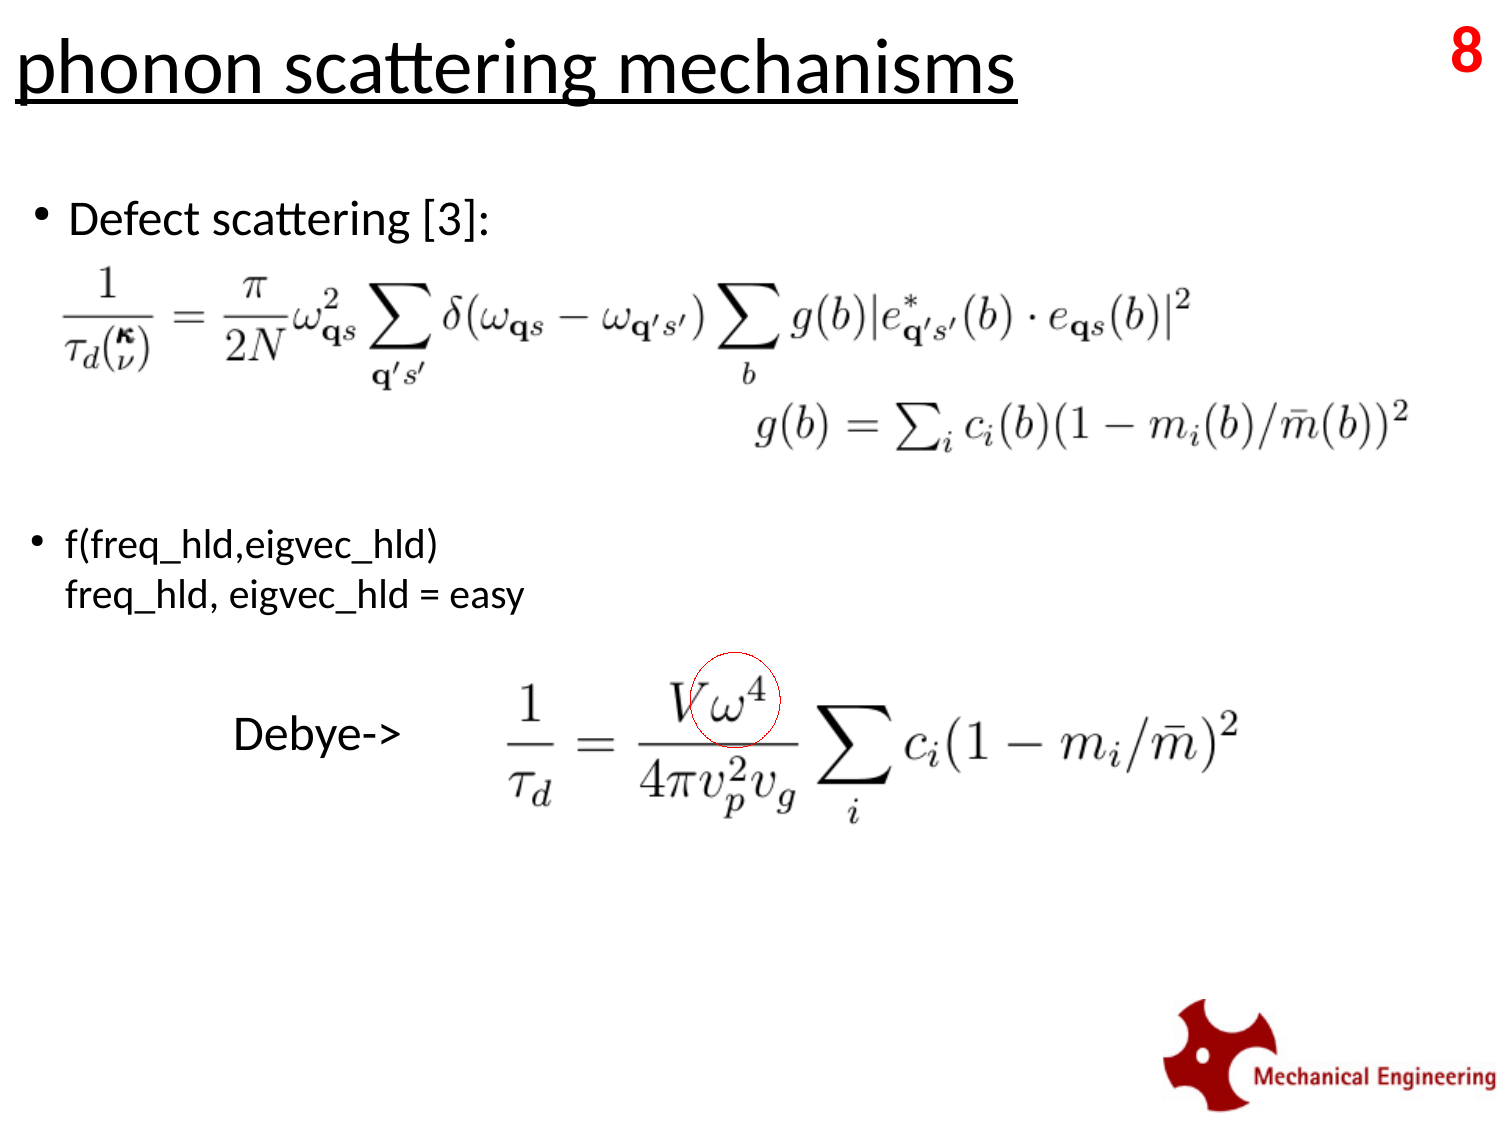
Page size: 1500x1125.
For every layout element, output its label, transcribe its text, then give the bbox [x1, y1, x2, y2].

text_box f(freq_hld,eigvec_hld) freq_hld, eigvec_hld = easy [15, 509, 916, 625]
picture [45, 252, 1427, 470]
picture [495, 660, 1246, 833]
title phonon scattering mechanisms [0, 0, 1351, 156]
text_box Debye-> [182, 705, 526, 779]
text_box 8 [1436, 0, 1500, 93]
picture [1162, 999, 1497, 1113]
text_box Defect scattering [3]: [18, 177, 631, 253]
